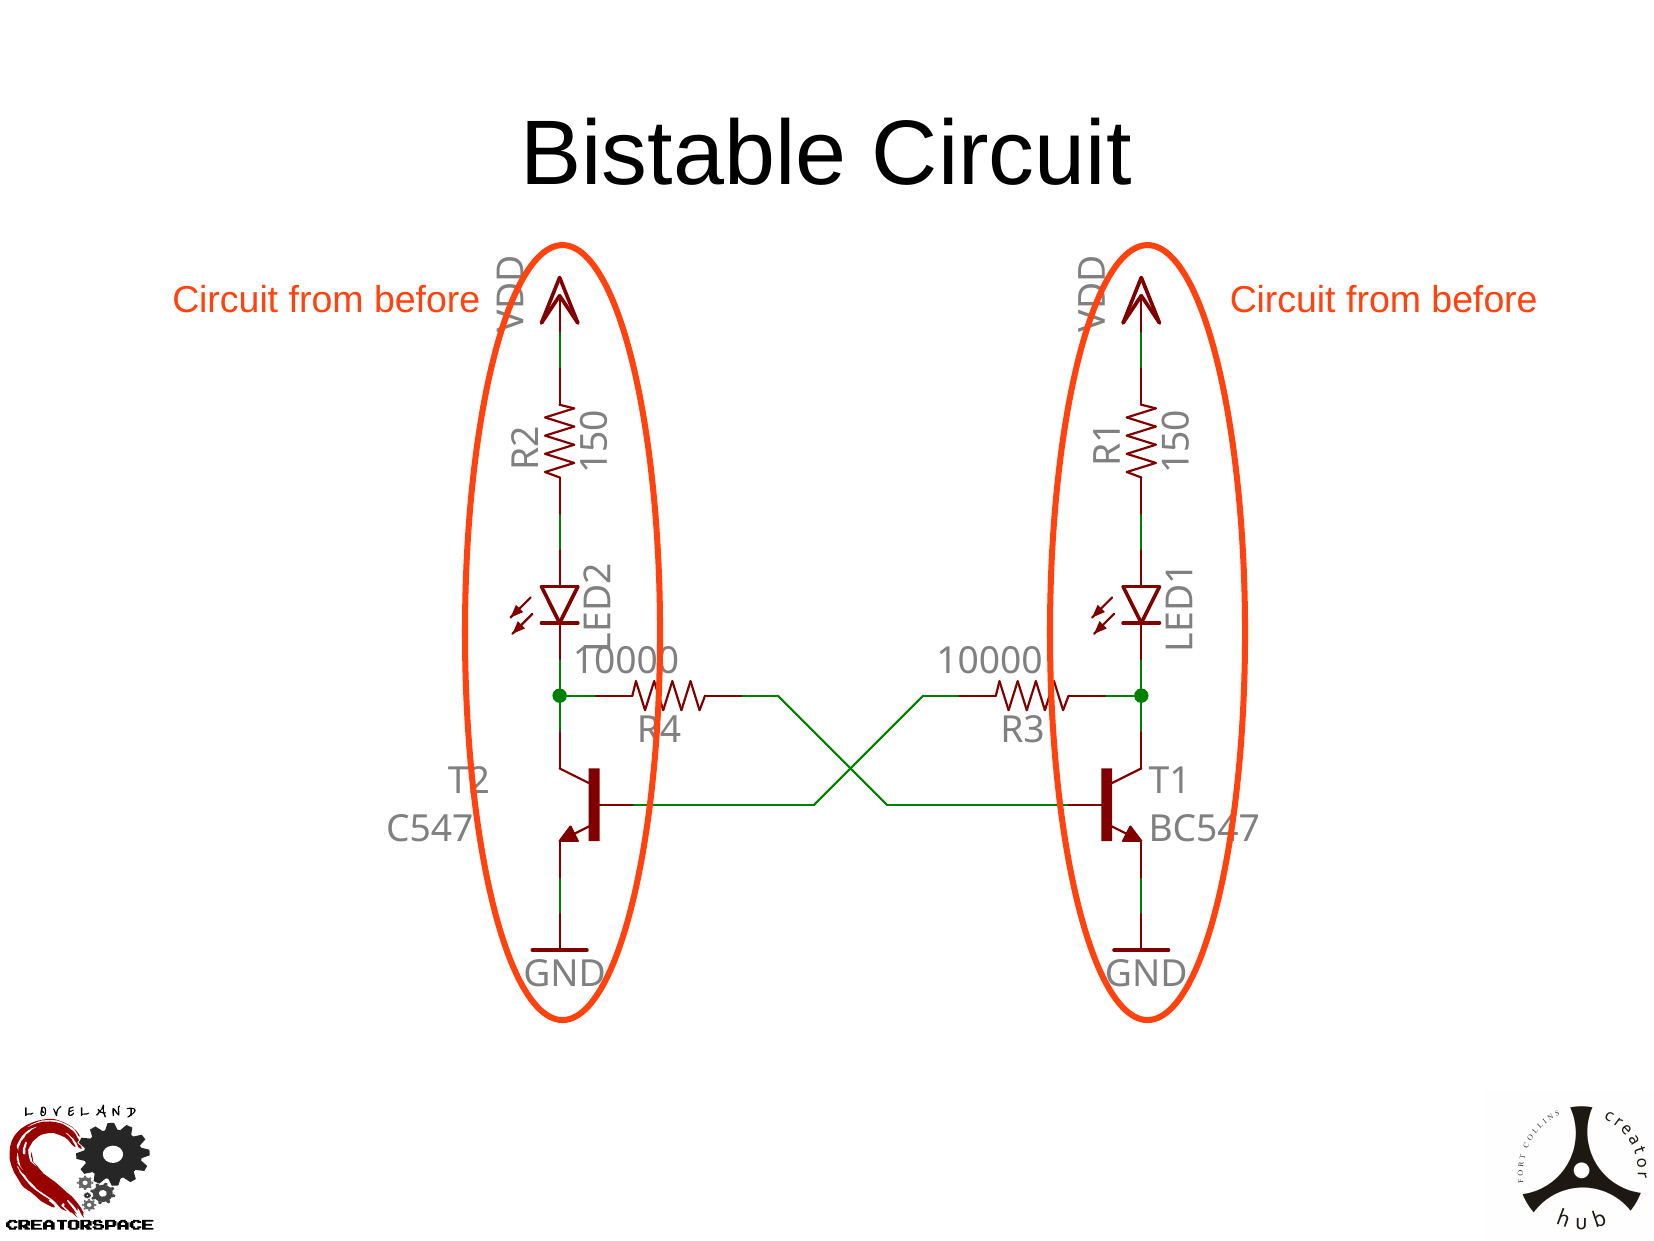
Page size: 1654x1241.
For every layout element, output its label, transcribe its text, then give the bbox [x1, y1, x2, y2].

picture [1485, 1090, 1654, 1241]
picture [1054, 249, 1242, 996]
picture [578, 245, 1132, 996]
picture [469, 249, 657, 996]
text_box Circuit from before [157, 271, 496, 329]
title Bistable Circuit [82, 49, 1571, 257]
picture [384, 245, 547, 996]
text_box Circuit from before [1215, 271, 1553, 329]
picture [1163, 245, 1270, 996]
